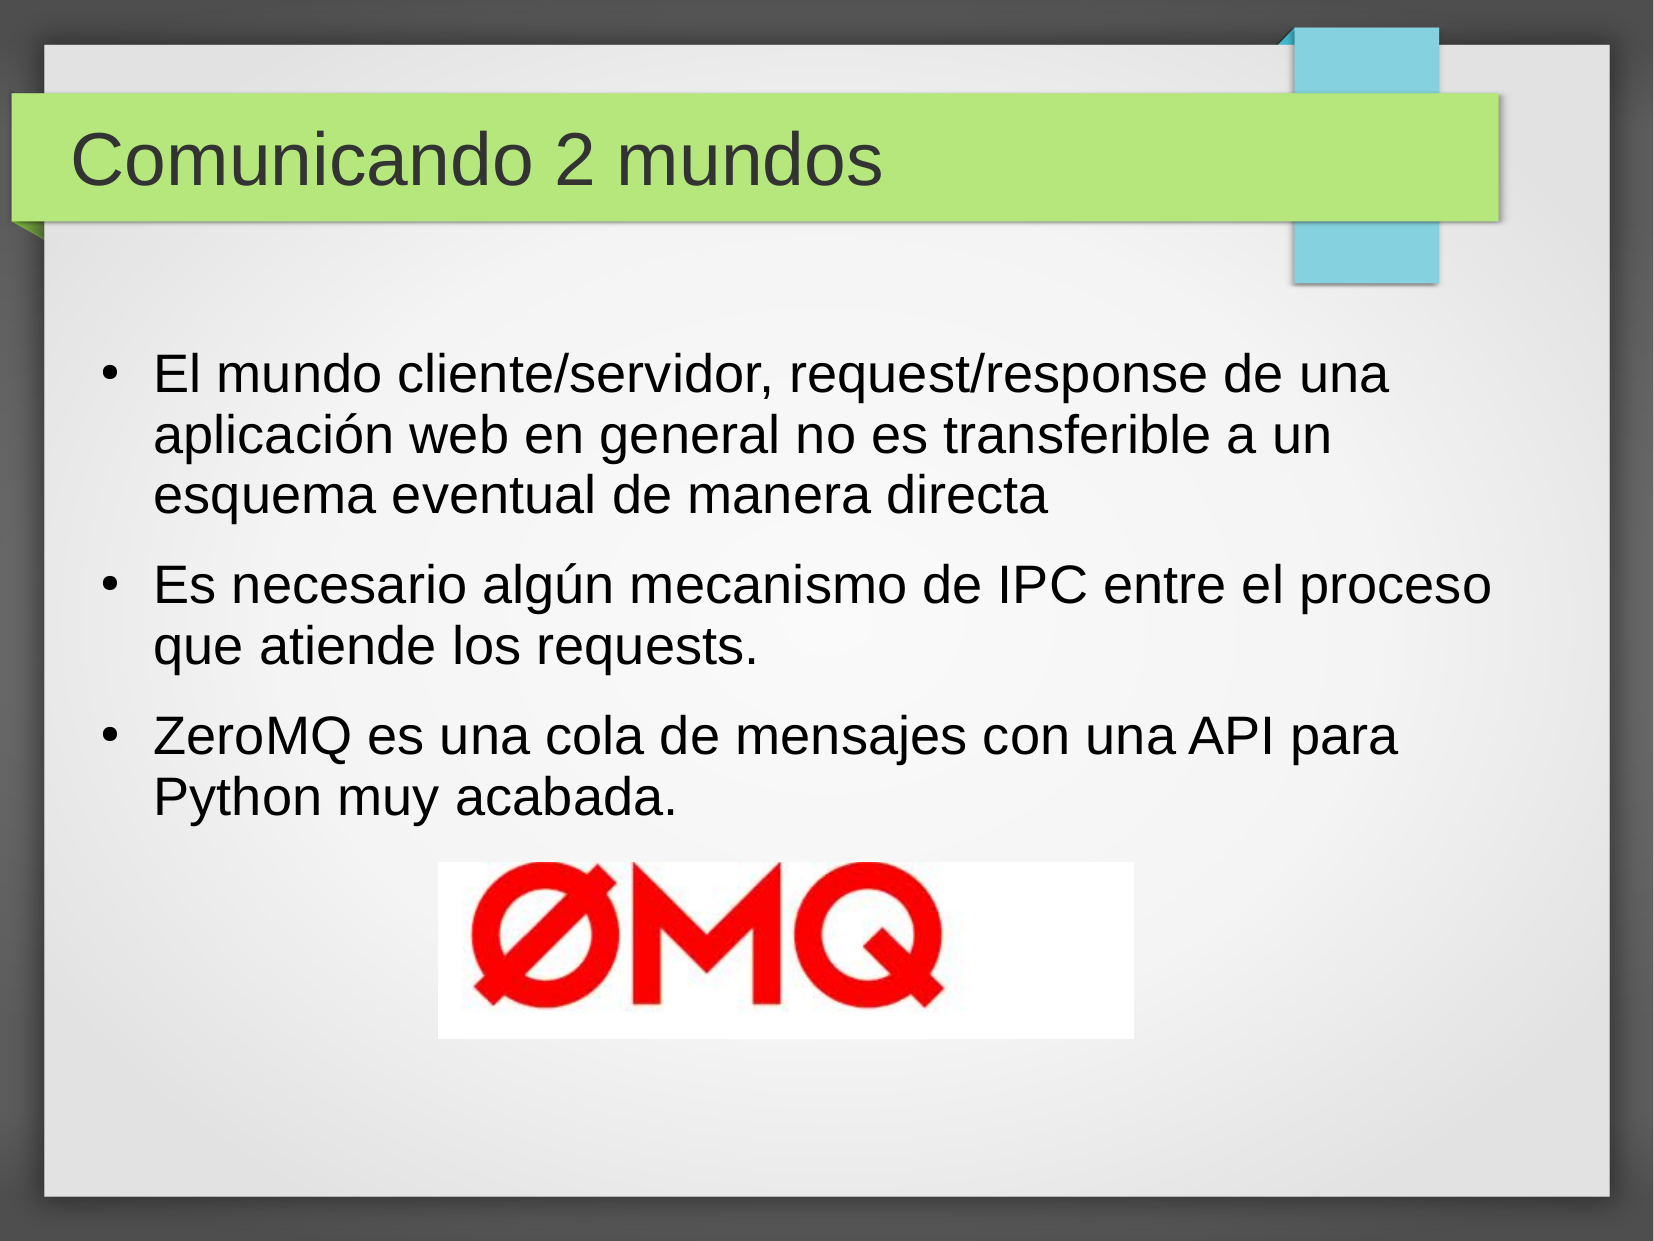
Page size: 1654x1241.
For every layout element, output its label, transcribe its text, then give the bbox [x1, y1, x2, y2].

title Comunicando 2 mundos [70, 106, 1229, 213]
picture [0, 0, 1654, 1241]
list El mundo cliente/servidor, request/response de una aplicación web en general no es transferible a un esquema eventual de manera directa Es necesario algún mecanismo de IPC entre el proceso que atiende los requests. ZeroMQ es una cola de mensajes con una API para Python muy acabada. [82, 343, 1538, 1063]
